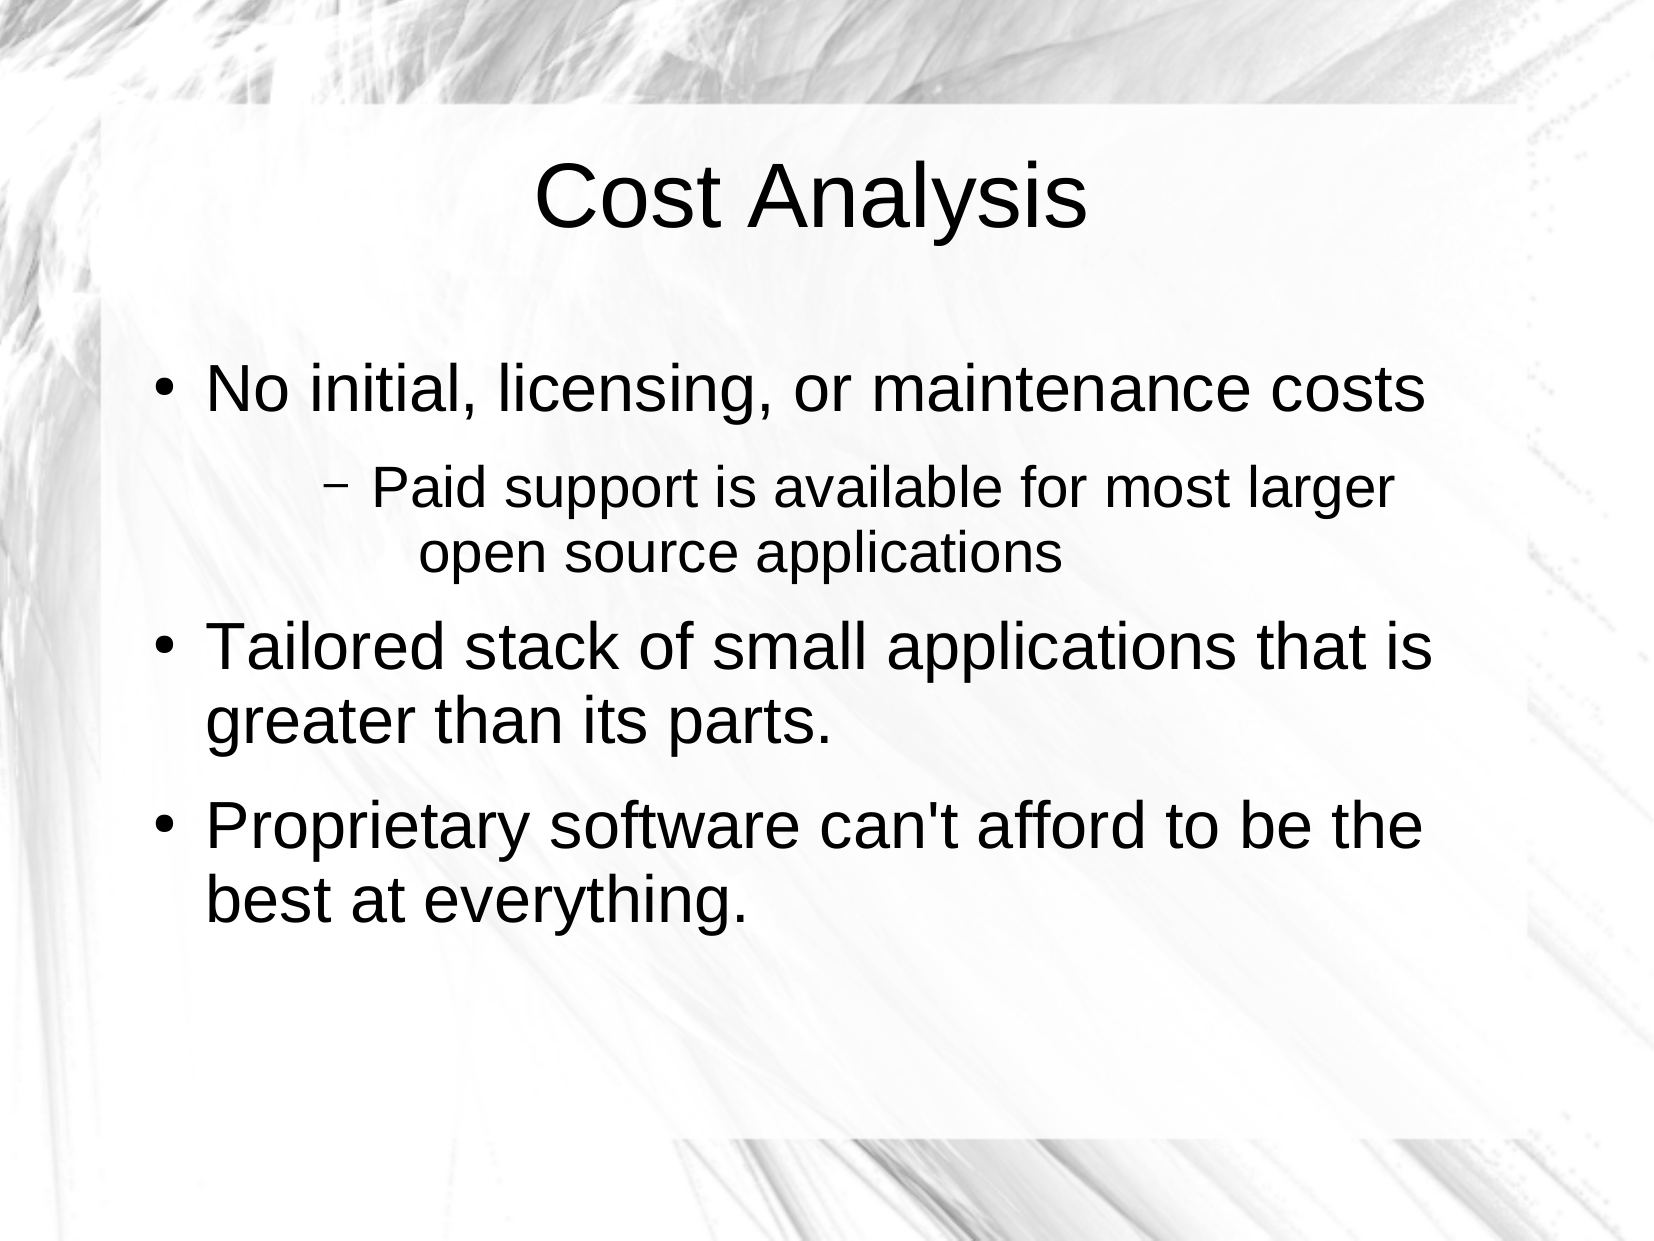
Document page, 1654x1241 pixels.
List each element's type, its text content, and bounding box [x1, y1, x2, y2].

picture [0, 0, 1654, 1241]
title Cost Analysis [118, 112, 1506, 281]
list No initial, licensing, or maintenance costs Paid support is available for most larger open source applications Tailored stack of small applications that is greater than its parts. Proprietary software can't afford to be the best at everything. [134, 350, 1516, 1133]
